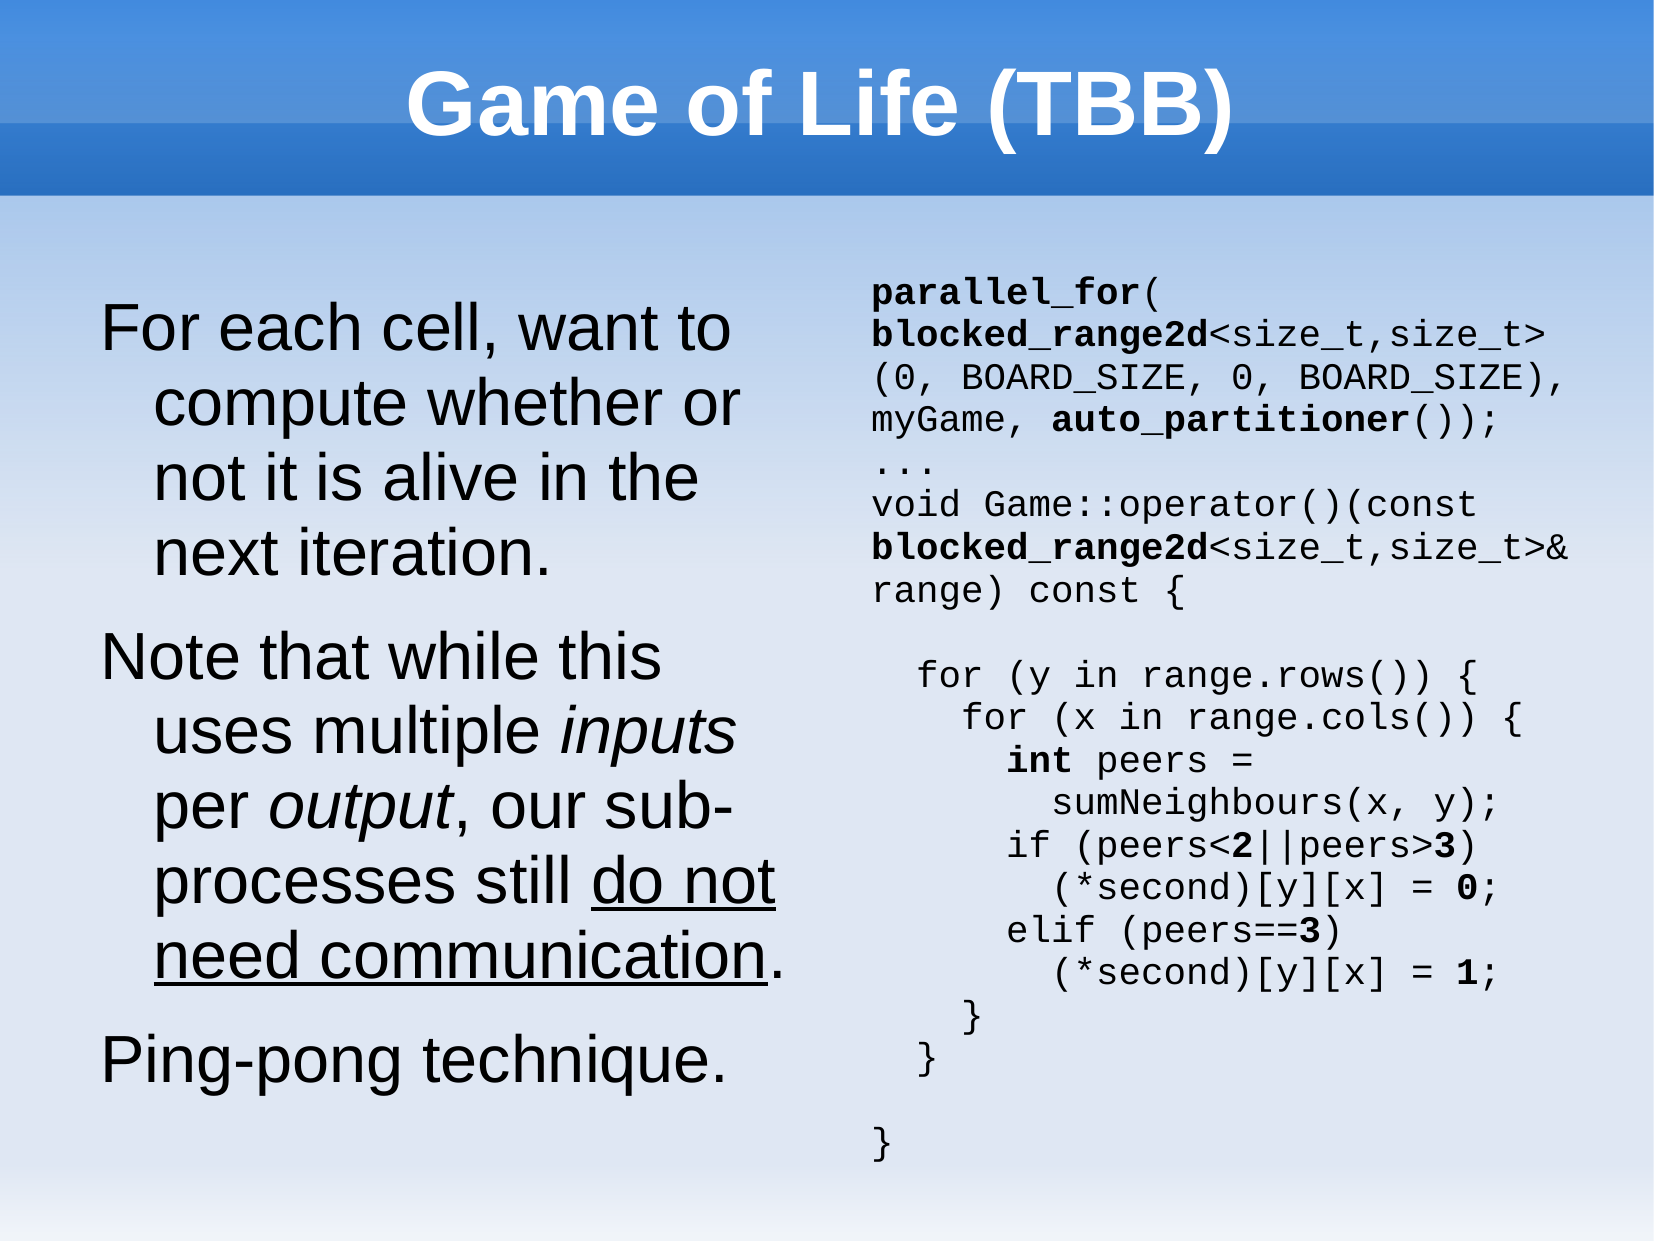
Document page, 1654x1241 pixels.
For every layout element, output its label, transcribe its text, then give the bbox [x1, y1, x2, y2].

list For each cell, want to compute whether or not it is alive in the next iteration. Note that while this uses multiple inputs per output, our sub-processes still do not need communication. Ping-pong technique. [82, 290, 809, 1109]
title Game of Life (TBB) [76, 0, 1565, 208]
text_box parallel_for( blocked_range2d<size_t,size_t> (0, BOARD_SIZE, 0, BOARD_SIZE), myGame, auto_partitioner()); ... void Game::operator()(const blocked_range2d<size_t,size_t>& range) const { for (y in range.rows()) { for (x in range.cols()) { int peers = sumNeighbours(x, y); if (peers<2||peers>3) (*second)[y][x] = 0; elif (peers==3) (*second)[y][x] = 1; } } } [856, 265, 1595, 1174]
picture [0, 0, 1654, 1241]
